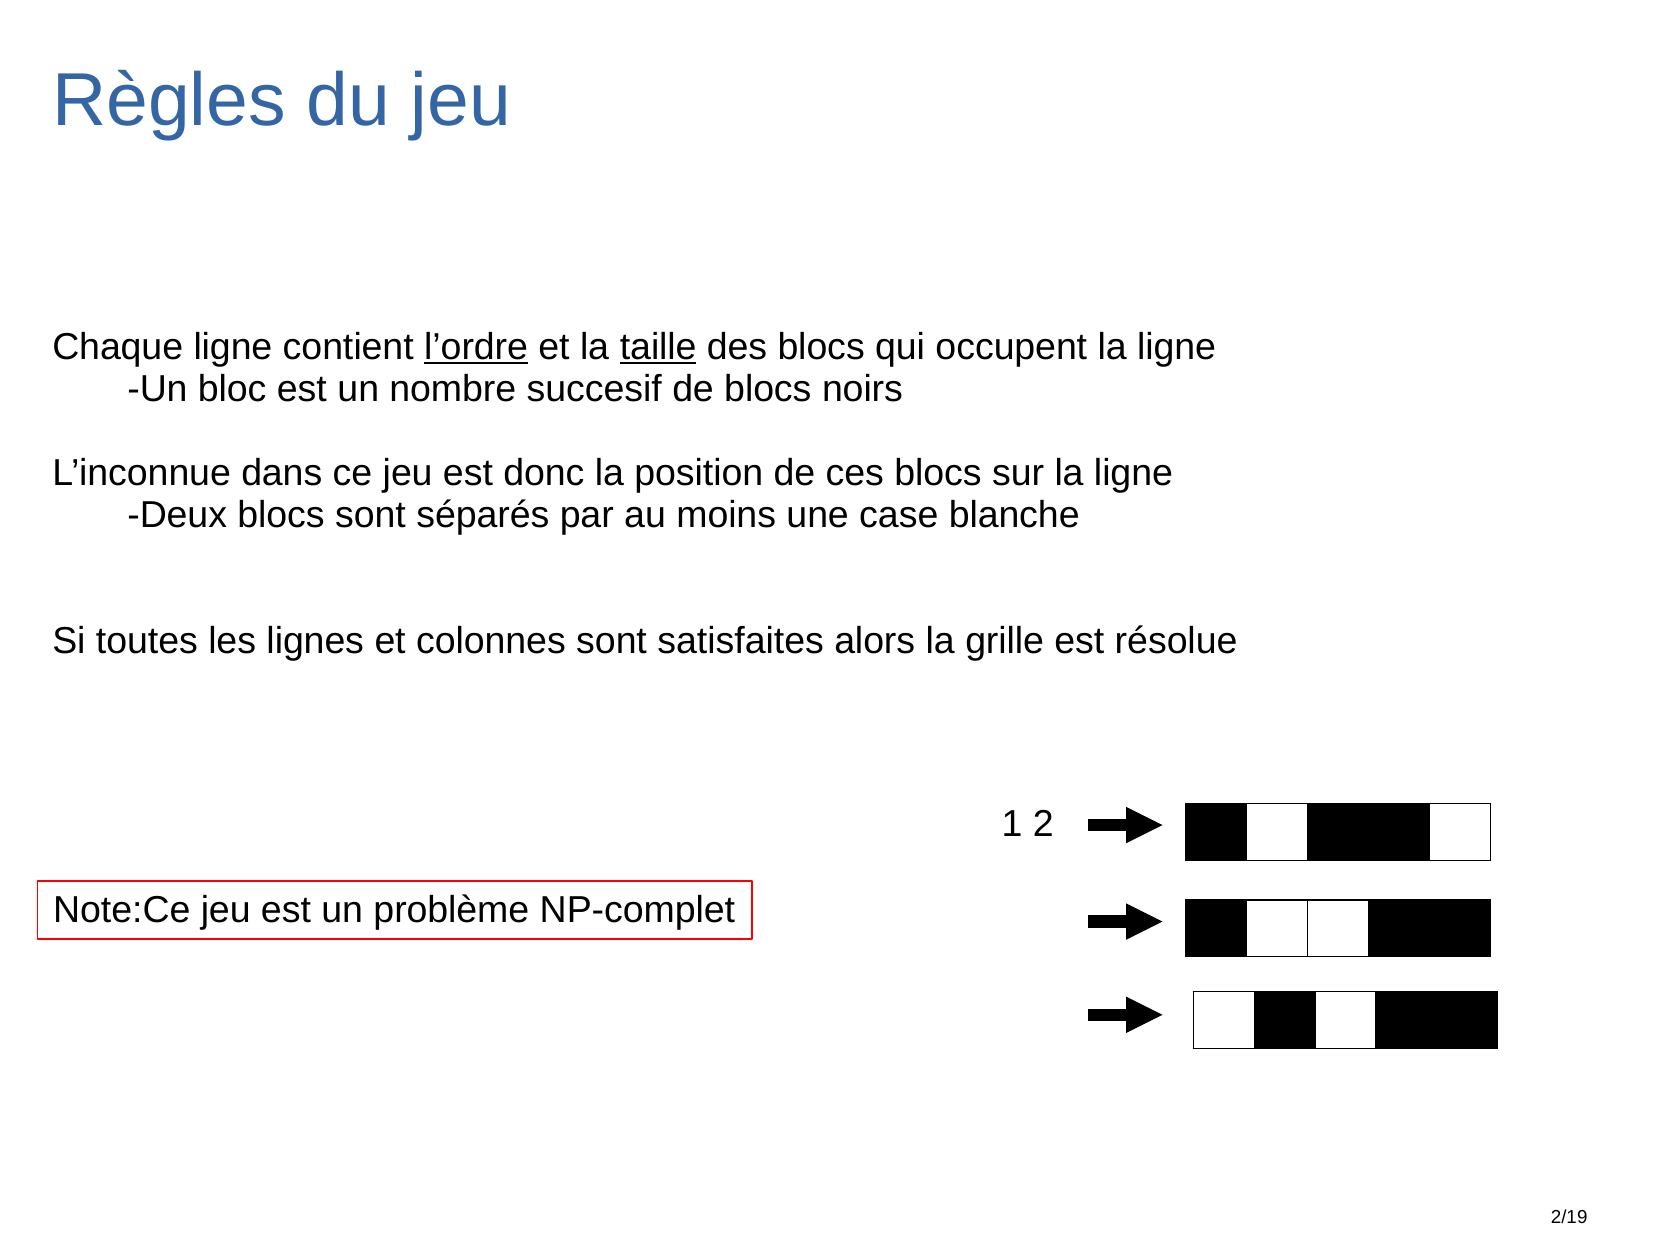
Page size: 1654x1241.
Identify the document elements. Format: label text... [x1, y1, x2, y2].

table_header [1308, 804, 1368, 860]
table_header [1369, 901, 1429, 956]
table_header [1316, 992, 1375, 1048]
table_header [1308, 901, 1368, 956]
text_box 2/19 [1536, 1198, 1613, 1235]
table_header [1255, 992, 1314, 1048]
text_box Chaque ligne contient l’ordre et la taille des blocs qui occupent la ligne -Un bloc est un nombre succesif de blocs noirs L’inconnue dans ce jeu est donc la position de ces blocs sur la ligne -Deux blocs sont séparés par au moins une case blanche Si toutes les lignes et colonnes sont satisfaites alors la grille est résolue [37, 318, 1256, 669]
table_header [1430, 901, 1490, 956]
table_header [1247, 901, 1307, 956]
table_header [1194, 992, 1254, 1048]
table_header [1186, 901, 1246, 956]
text_box 1 2 [986, 795, 1069, 852]
table_header [1437, 992, 1497, 1048]
text_box Note:Ce jeu est un problème NP-complet [37, 880, 753, 940]
table_header [1186, 804, 1246, 860]
table_header [1376, 992, 1436, 1048]
table_header [1247, 804, 1307, 860]
text_box Règles du jeu [37, 50, 563, 151]
table_header [1369, 804, 1429, 860]
table_header [1430, 804, 1490, 860]
